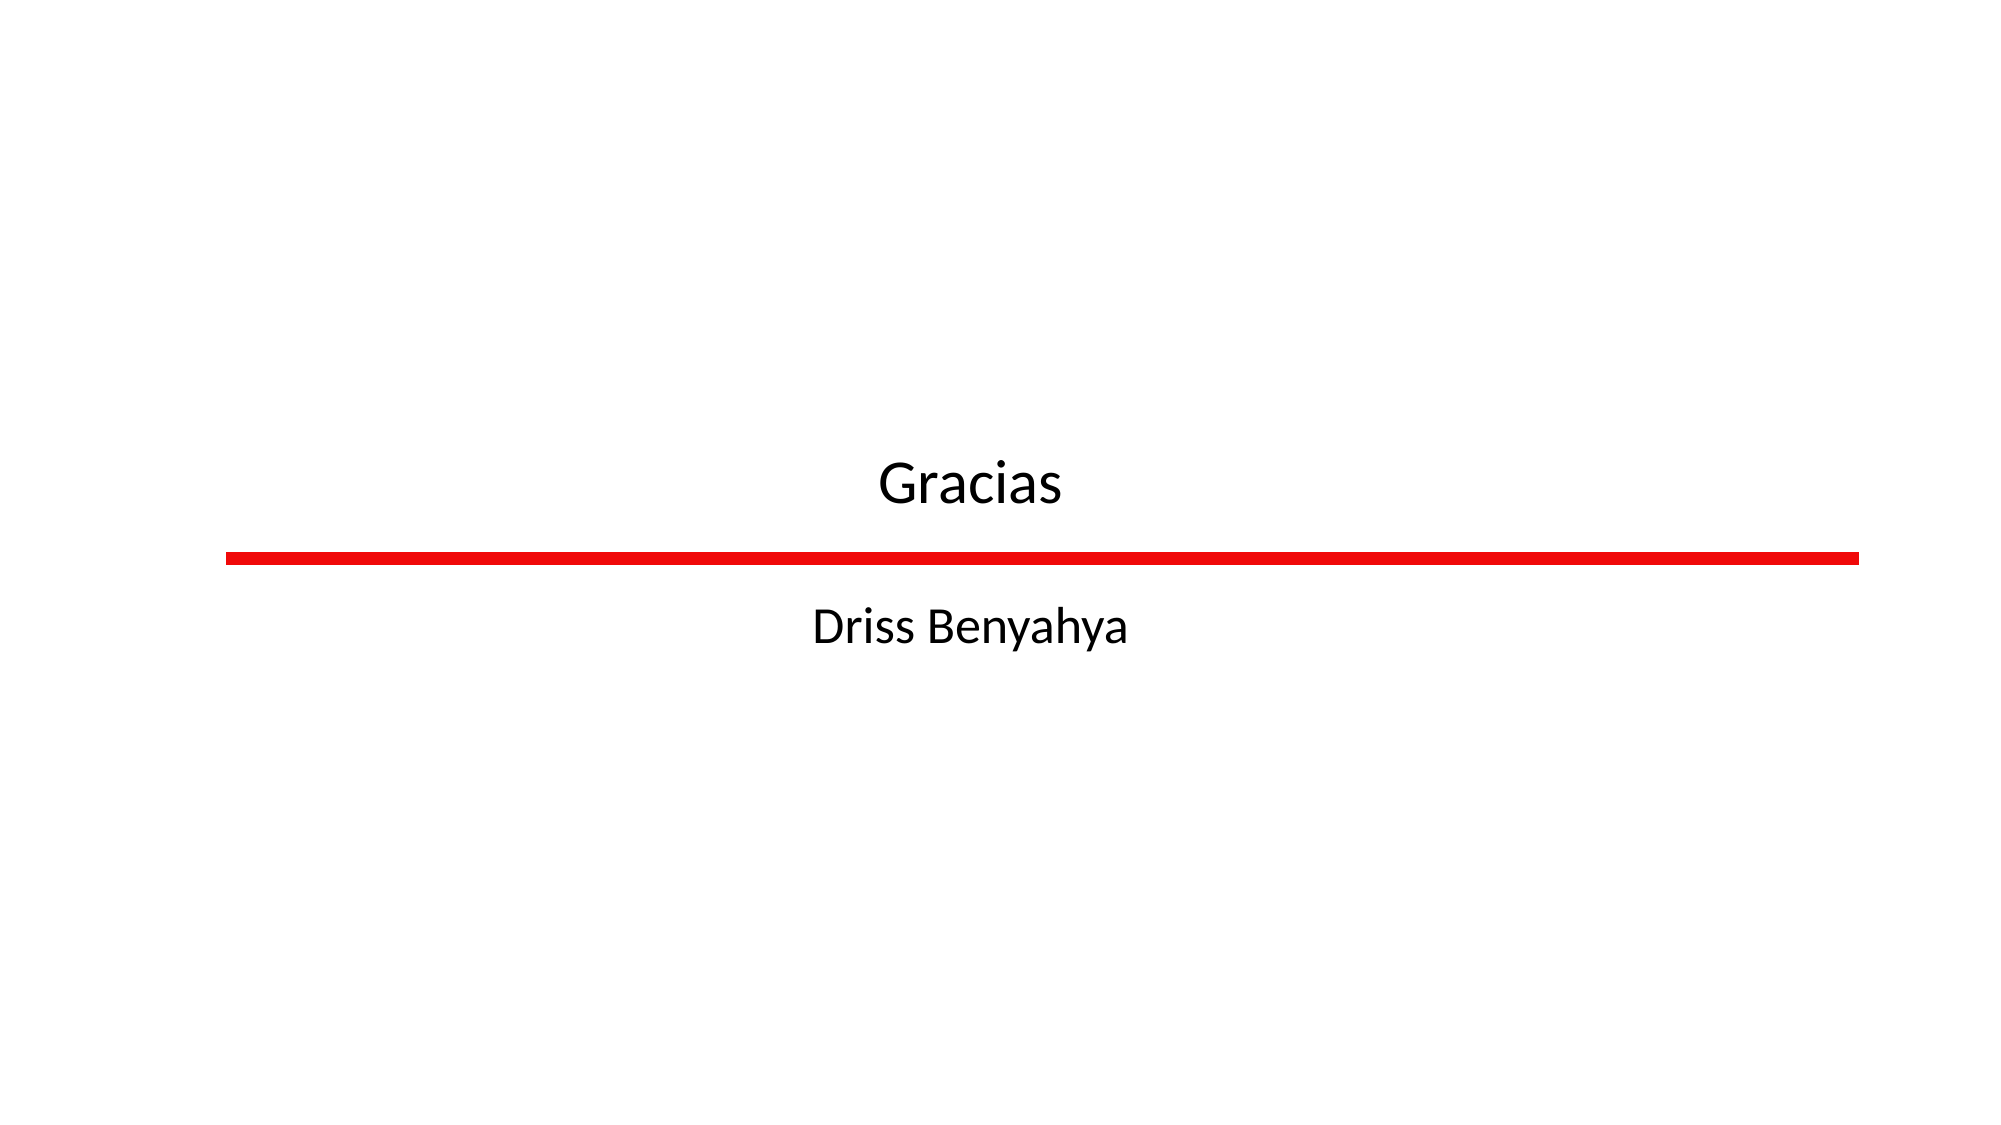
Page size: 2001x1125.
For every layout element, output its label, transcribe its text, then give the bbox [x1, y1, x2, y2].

text_box Gracias [593, 421, 1348, 545]
text_box Driss Benyahya [593, 564, 1348, 688]
text_box [226, 552, 1859, 565]
